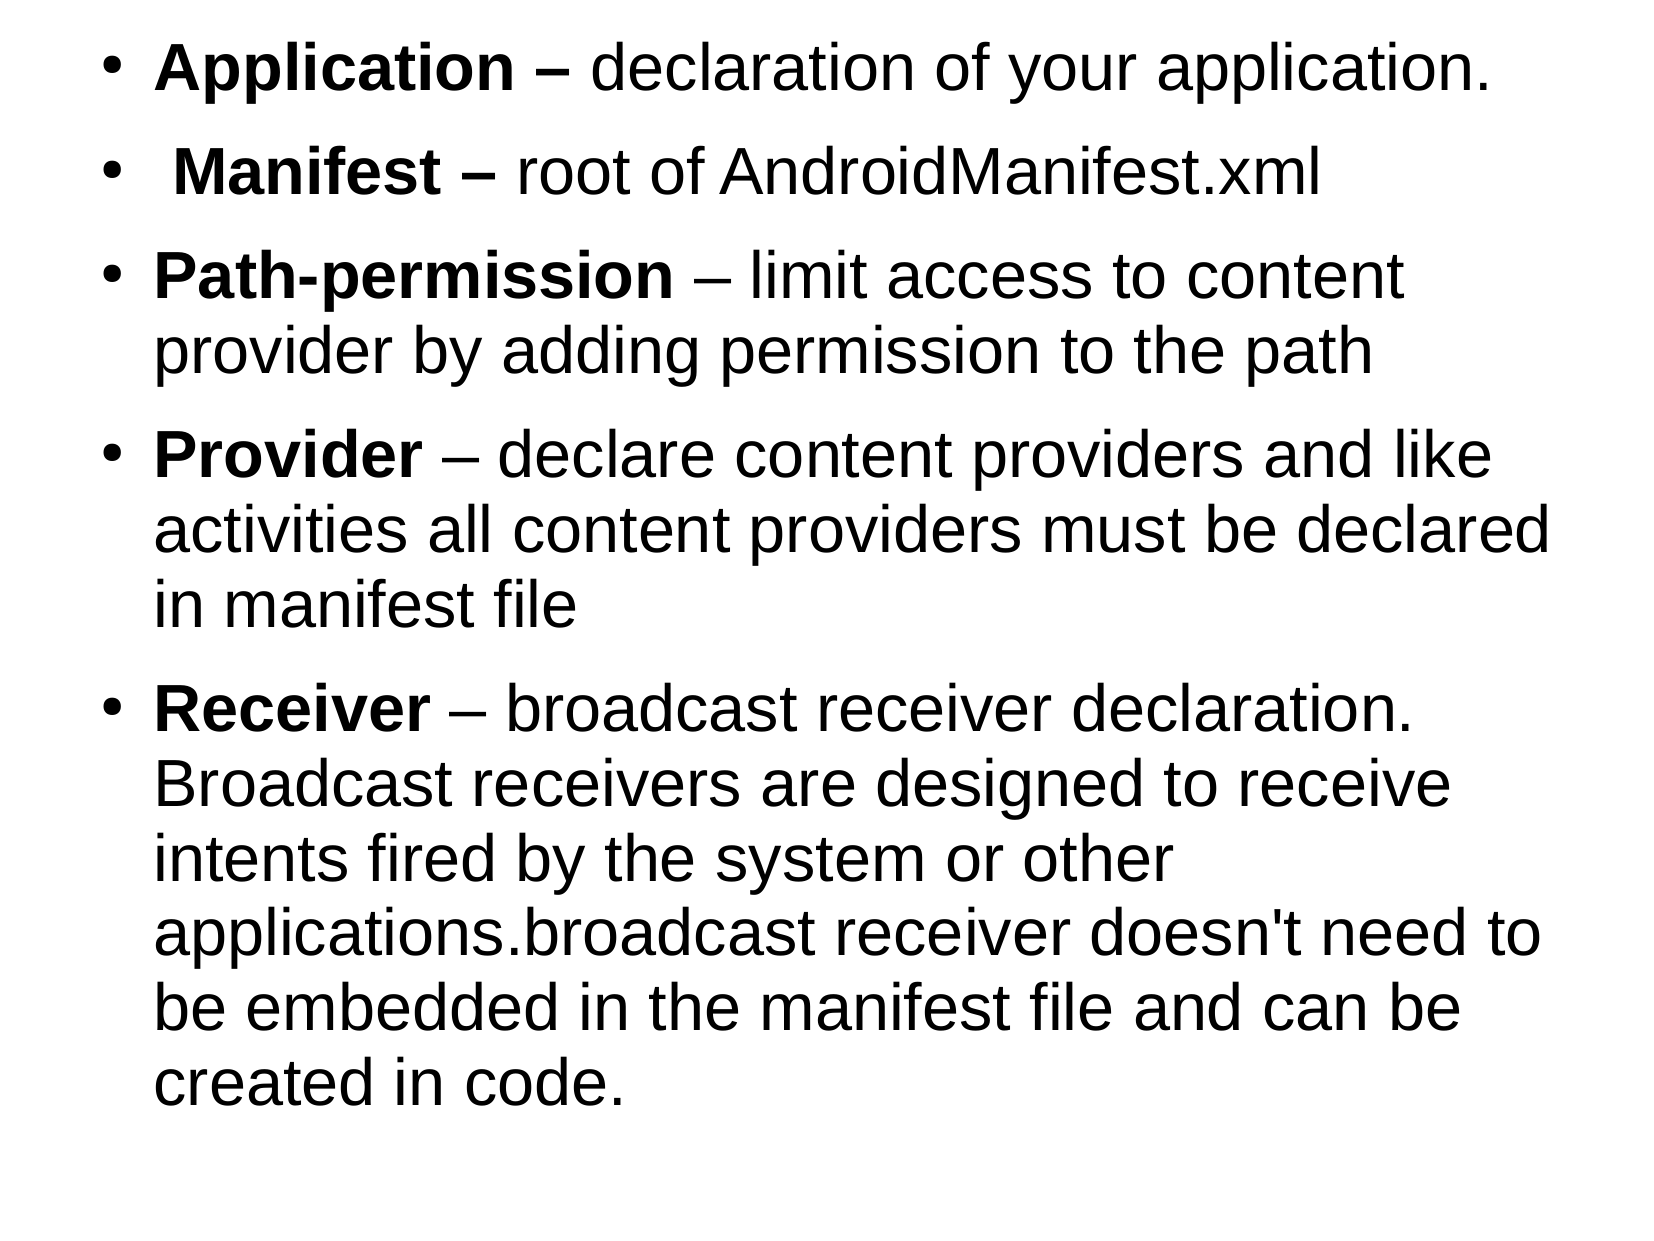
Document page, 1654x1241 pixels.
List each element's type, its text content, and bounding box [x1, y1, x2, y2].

list Application – declaration of your application. Manifest – root of AndroidManifest.xml Path-permission – limit access to content provider by adding permission to the path Provider – declare content providers and like activities all content providers must be declared in manifest file Receiver – broadcast receiver declaration. Broadcast receivers are designed to receive intents fired by the system or other applications.broadcast receiver doesn't need to be embedded in the manifest file and can be created in code. [82, 29, 1571, 1211]
